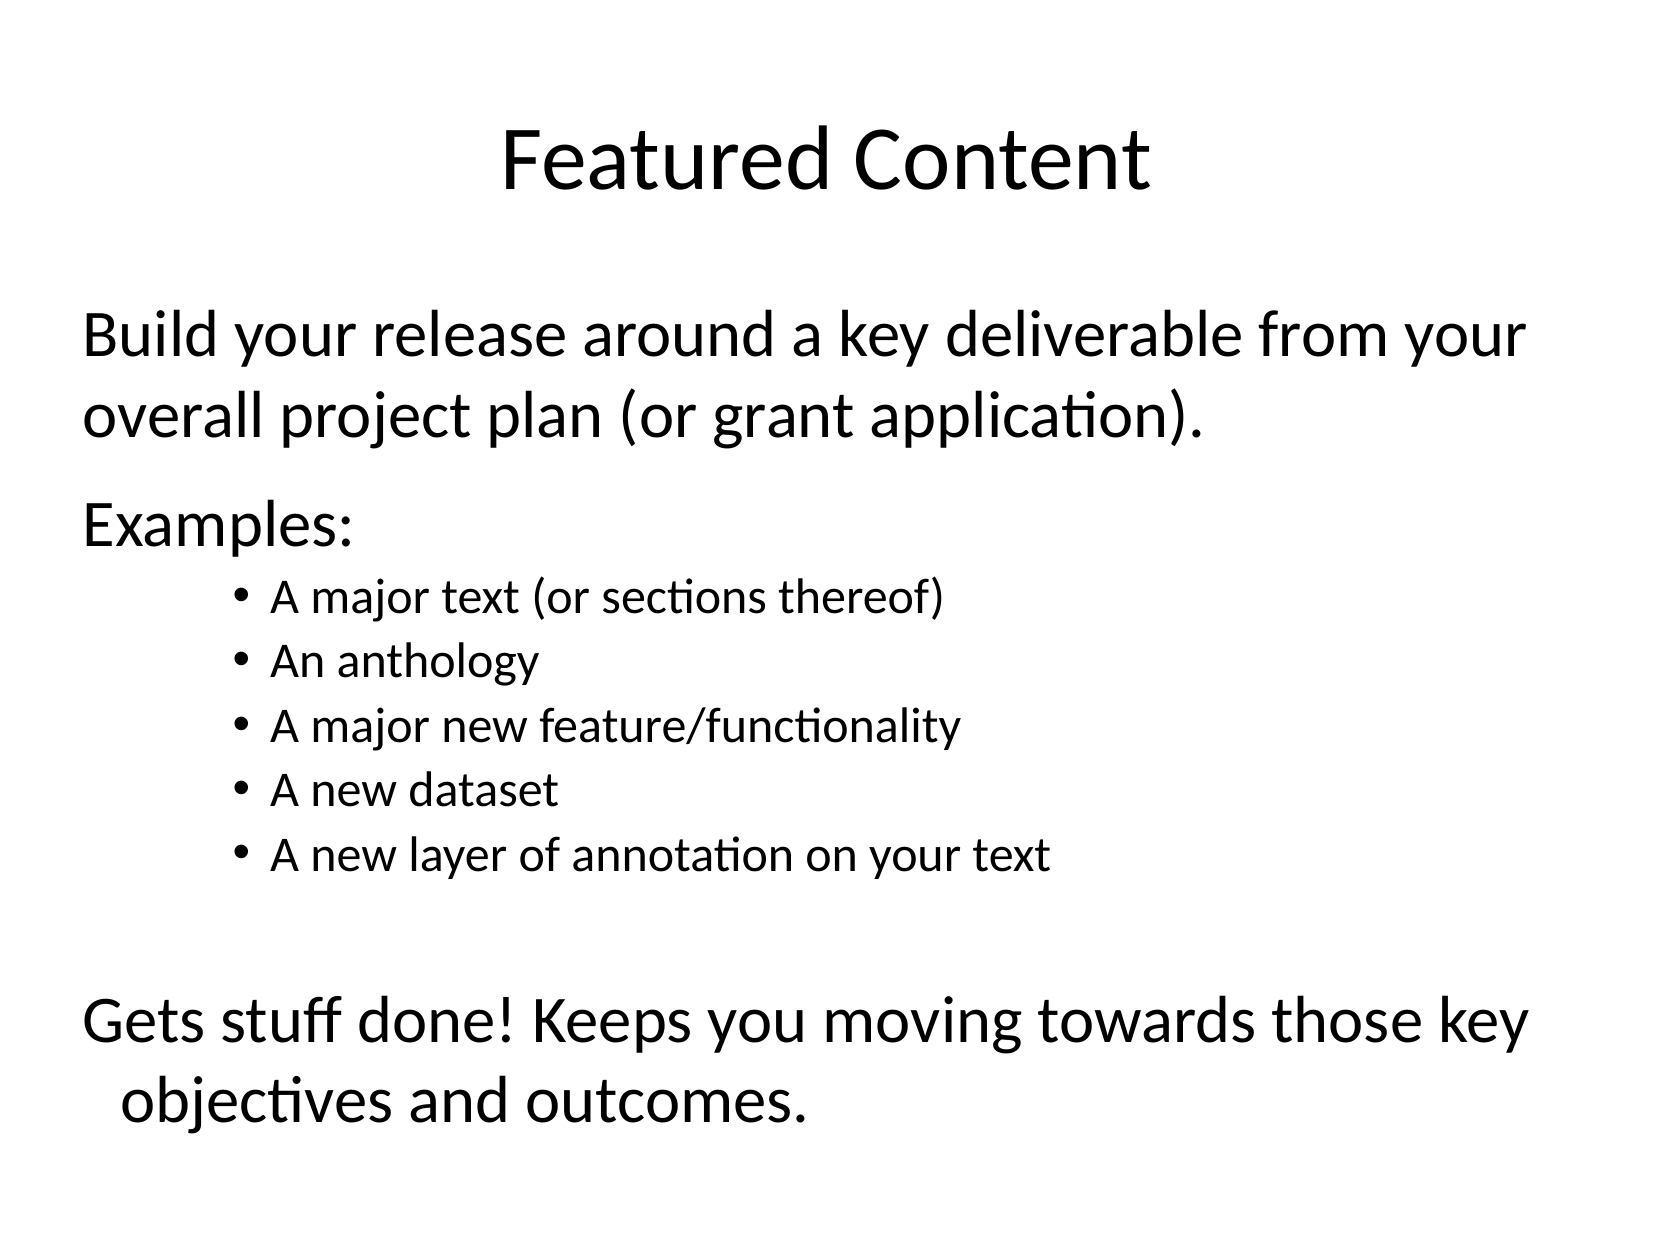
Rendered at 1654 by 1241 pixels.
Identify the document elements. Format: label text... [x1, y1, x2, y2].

list Build your release around a key deliverable from your overall project plan (or grant application). Examples: A major text (or sections thereof) An anthology A major new feature/functionality A new dataset A new layer of annotation on your text Gets stuff done! Keeps you moving towards those key objectives and outcomes. [82, 290, 1571, 1216]
title Featured Content [82, 49, 1571, 257]
